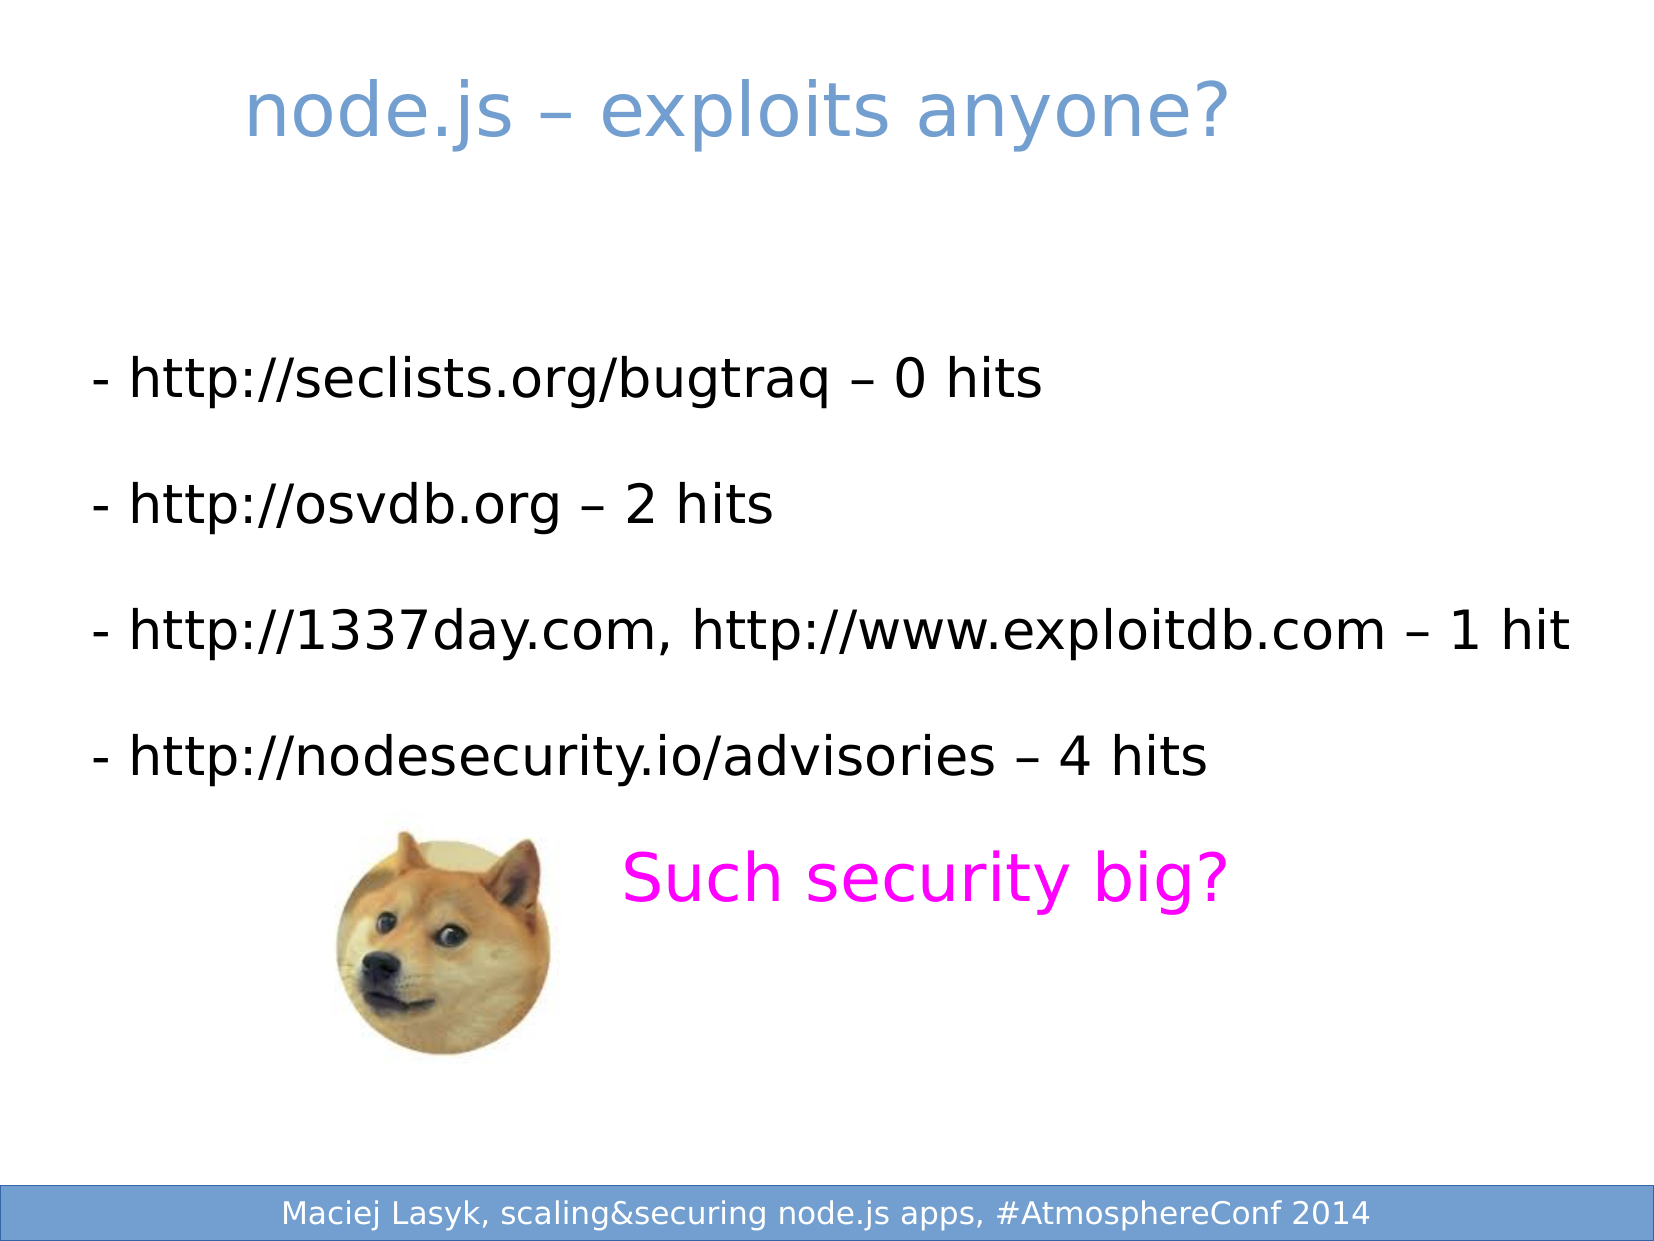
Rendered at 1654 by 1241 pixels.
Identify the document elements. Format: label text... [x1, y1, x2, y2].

text_box - http://seclists.org/bugtraq – 0 hits - http://osvdb.org – 2 hits - http://1337day.com, http://www.exploitdb.com – 1 hit - http://nodesecurity.io/advisories – 4 hits [77, 276, 1589, 733]
text_box Maciej Lasyk, scaling&securing node.js apps, #AtmosphereConf 2014 [266, 1188, 1388, 1240]
text_box [0, 1185, 1654, 1241]
text_box node.js – exploits anyone? [228, 60, 1249, 163]
text_box Such security big? [606, 831, 1248, 1081]
picture [285, 788, 604, 1107]
